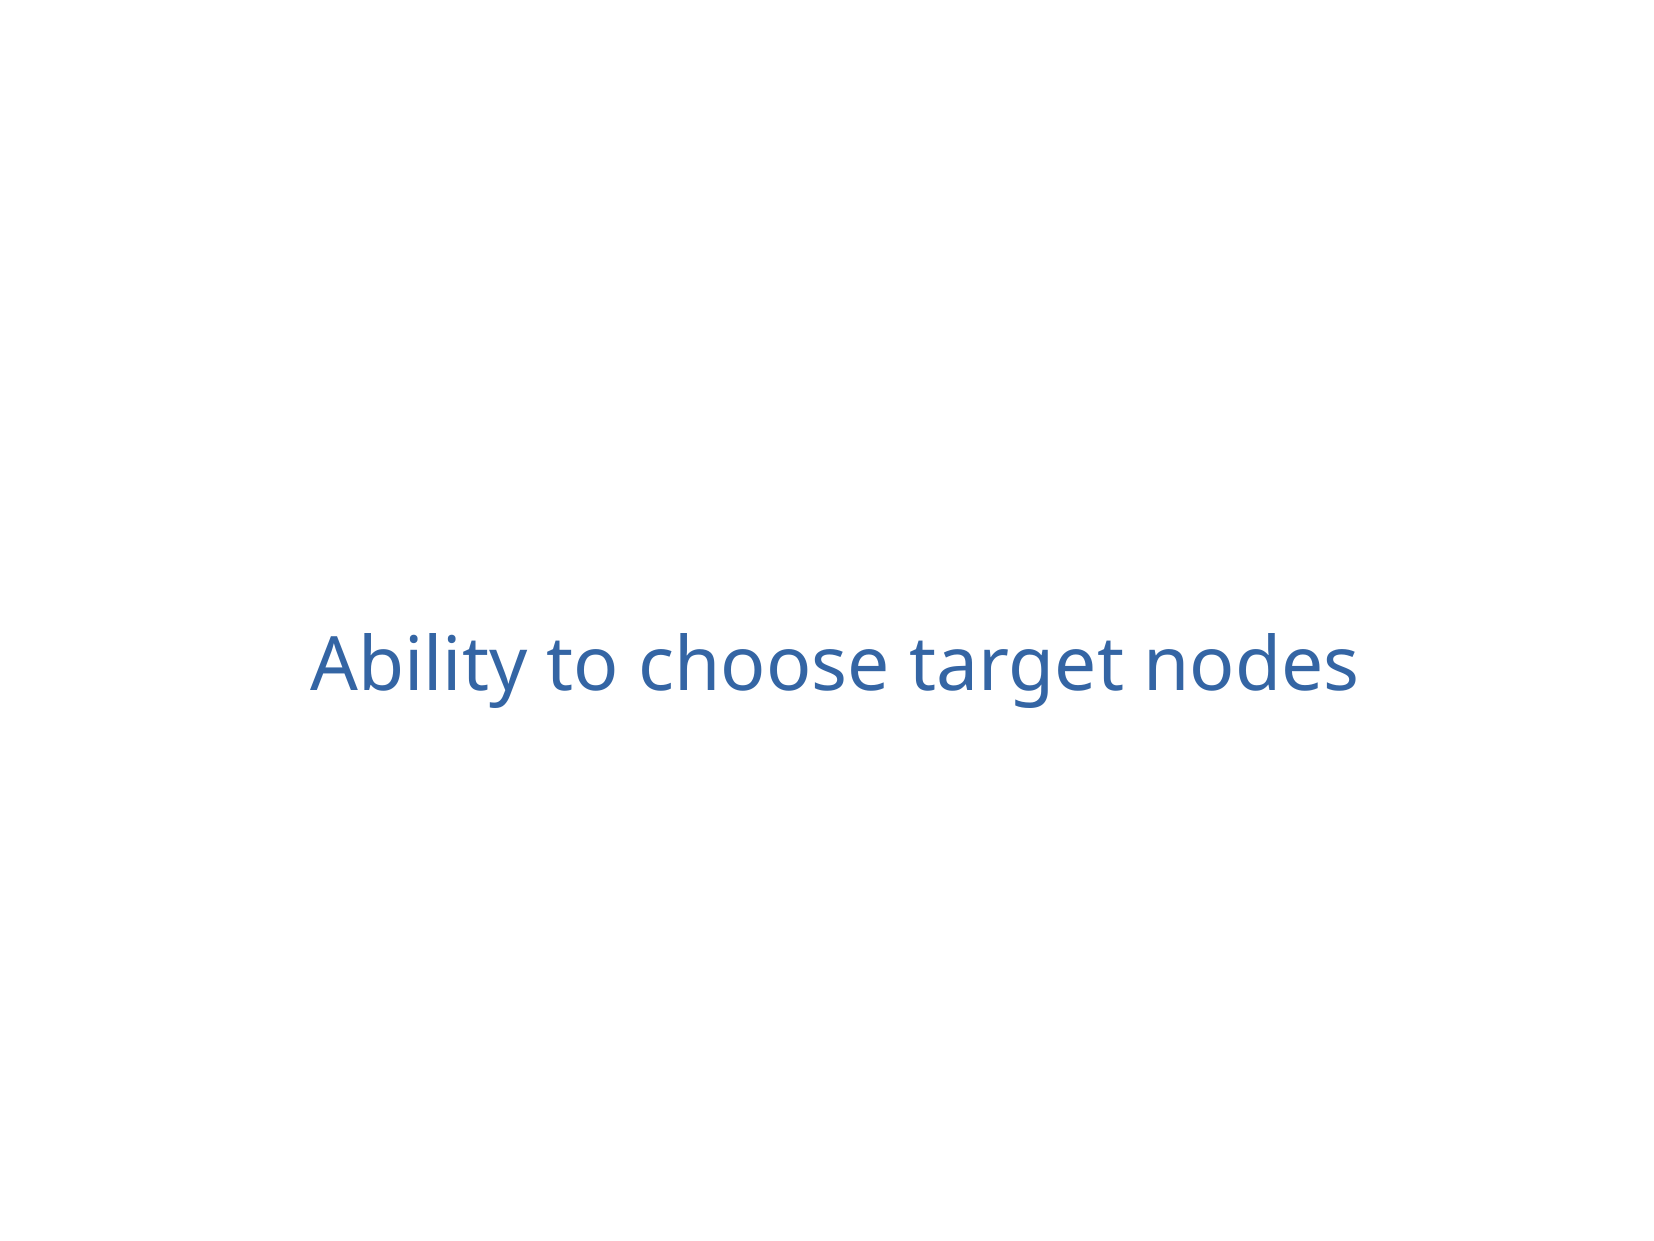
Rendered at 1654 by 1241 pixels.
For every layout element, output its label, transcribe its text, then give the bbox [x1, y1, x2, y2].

text_box Ability to choose target nodes [295, 602, 1362, 706]
